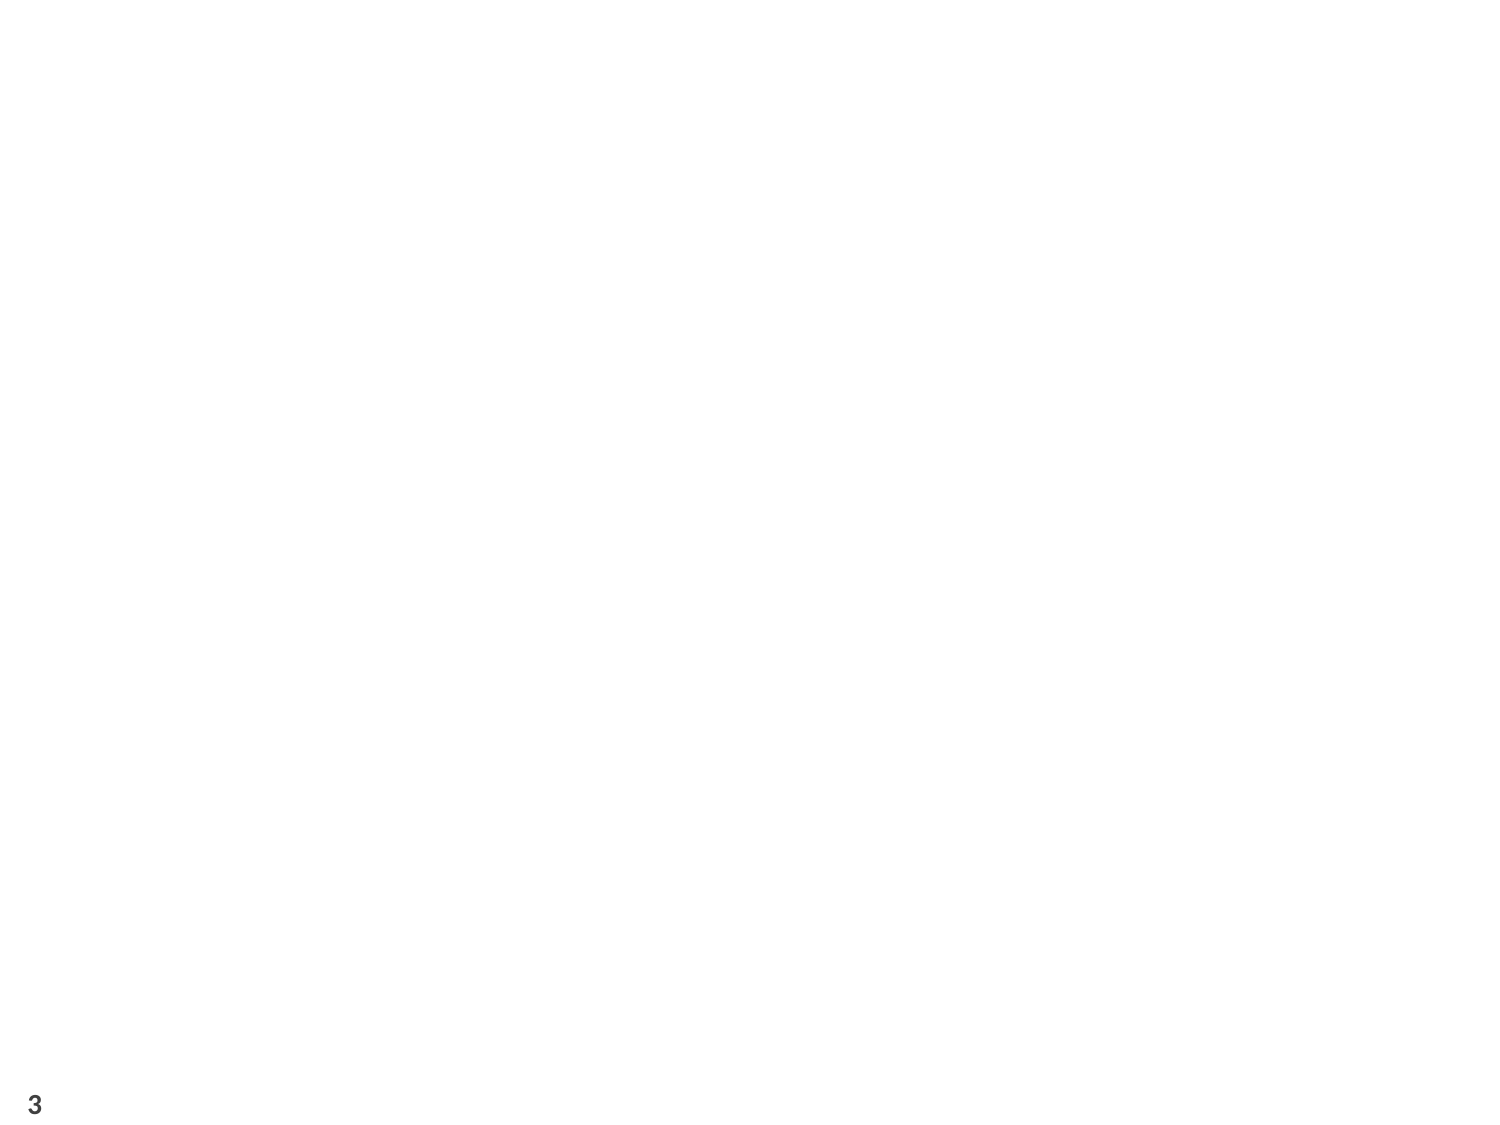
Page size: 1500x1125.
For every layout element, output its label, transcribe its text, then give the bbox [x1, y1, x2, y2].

text_box <number> [12, 1042, 363, 1103]
